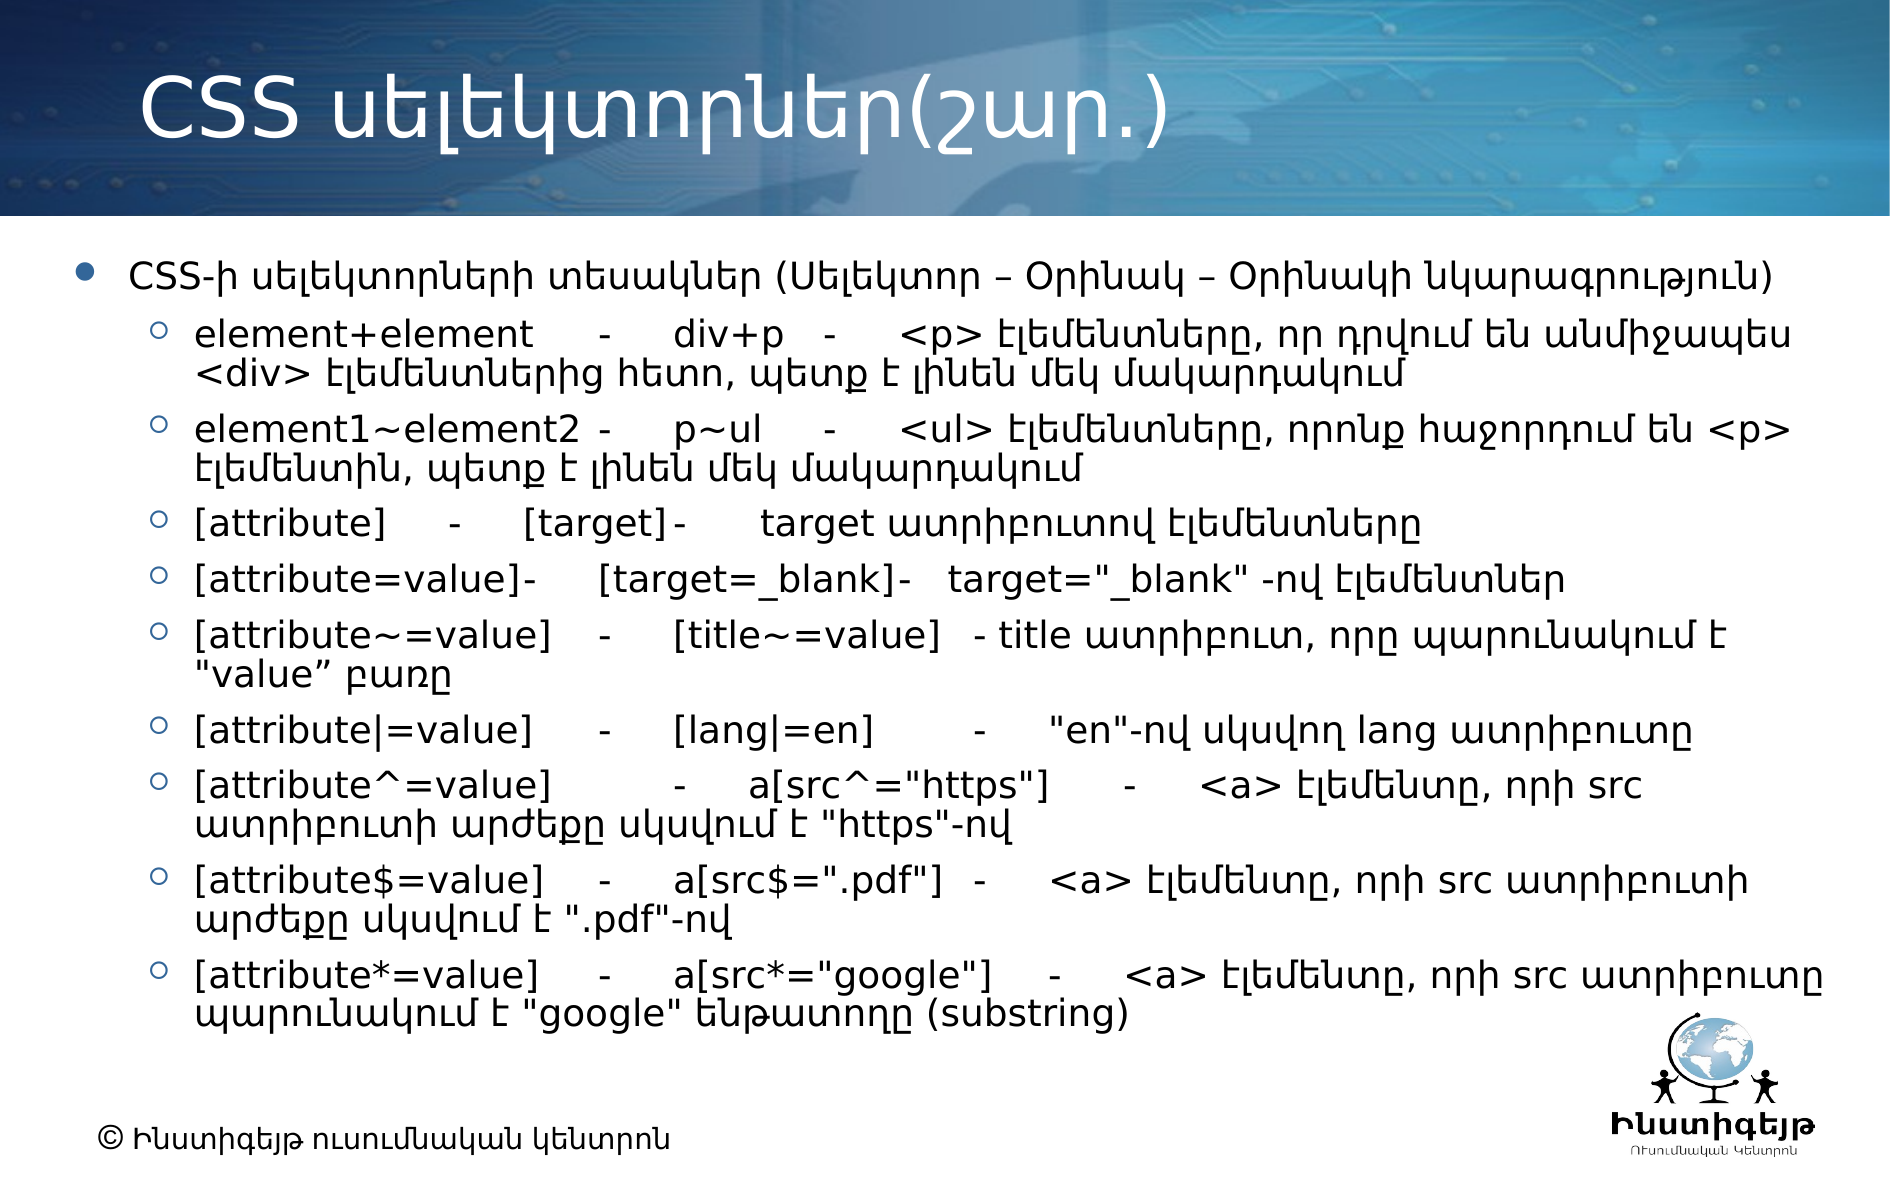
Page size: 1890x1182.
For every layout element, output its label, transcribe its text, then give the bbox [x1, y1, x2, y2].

list CSS-ի սելեկտորների տեսակներ (Սելեկտոր – Օրինակ – Օրինակի նկարագրություն) element+element - div+p - <p> էլեմենտները, որ դրվում են անմիջապես <div> էլեմենտներից հետո, պետք է լինեն մեկ մակարդակում element1~element2 - p~ul - <ul> էլեմենտները, որոնք հաջորդում են <p> էլեմենտին, պետք է լինեն մեկ մակարդակում [attribute] - [target] - target ատրիբուտով էլեմենտները [attribute=value] - [target=_blank] - target="_blank" -ով էլեմենտներ [attribute~=value] - [title~=value] - title ատրիբուտ, որը պարունակում է "value” բառը [attribute|=value] - [lang|=en] - "en"-ով սկսվող lang ատրիբուտը [attribute^=value] - a[src^="https"] - <a> էլեմենտը, որի src ատրիբուտի արժեքը սկսվում է "https"-ով [attribute$=value] - a[src$=".pdf"] - <a> էլեմենտը, որի src ատրիբուտի արժեքը սկսվում է ".pdf"-ով [attribute*=value] - a[src*="google"] - <a> էլեմենտը, որի src ատրիբուտը պարունակում է "google" ենթատողը (substring) [73, 258, 1838, 281]
picture [0, 0, 1890, 216]
picture [1612, 1012, 1815, 1157]
